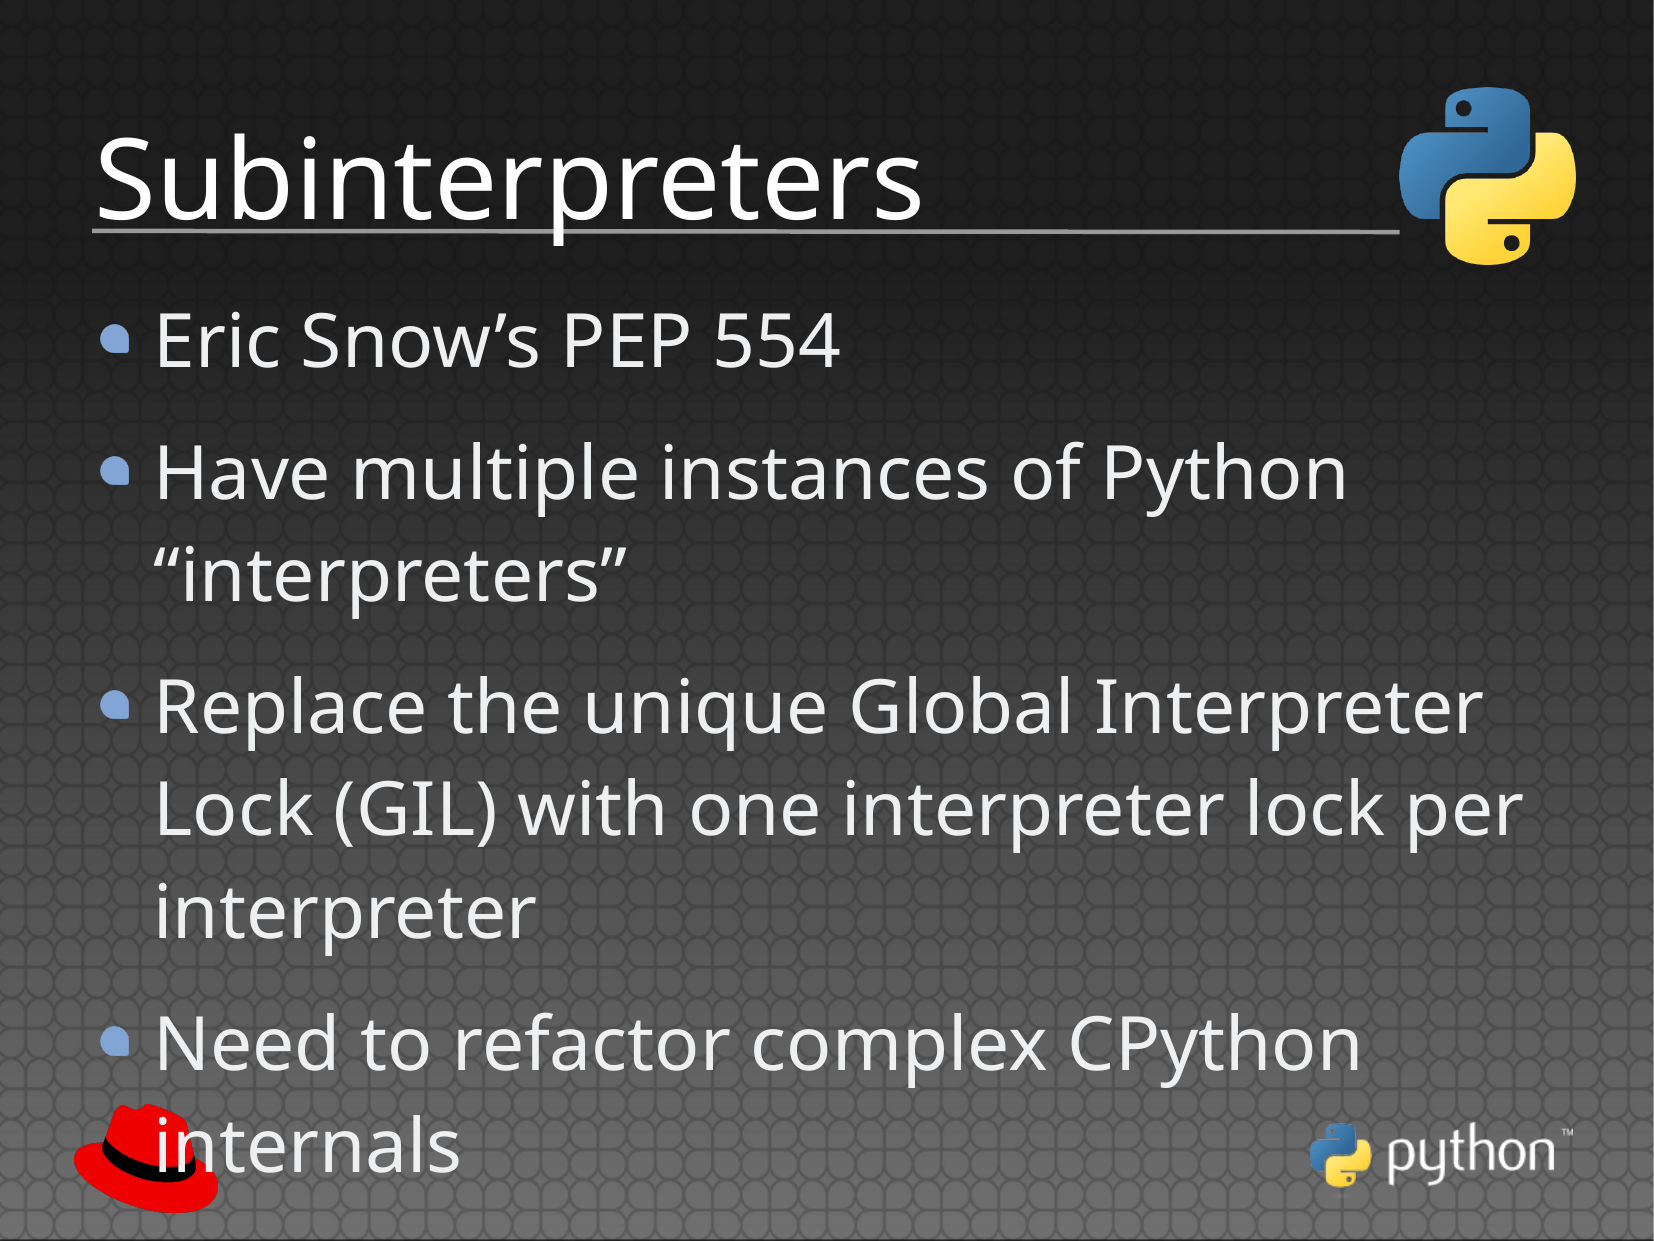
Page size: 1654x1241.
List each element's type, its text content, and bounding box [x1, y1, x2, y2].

list Eric Snow’s PEP 554 Have multiple instances of Python “interpreters” Replace the unique Global Interpreter Lock (GIL) with one interpreter lock per interpreter Need to refactor complex CPython internals [82, 287, 1573, 1135]
title Subinterpreters [94, 100, 1426, 251]
picture [0, 0, 1654, 1241]
